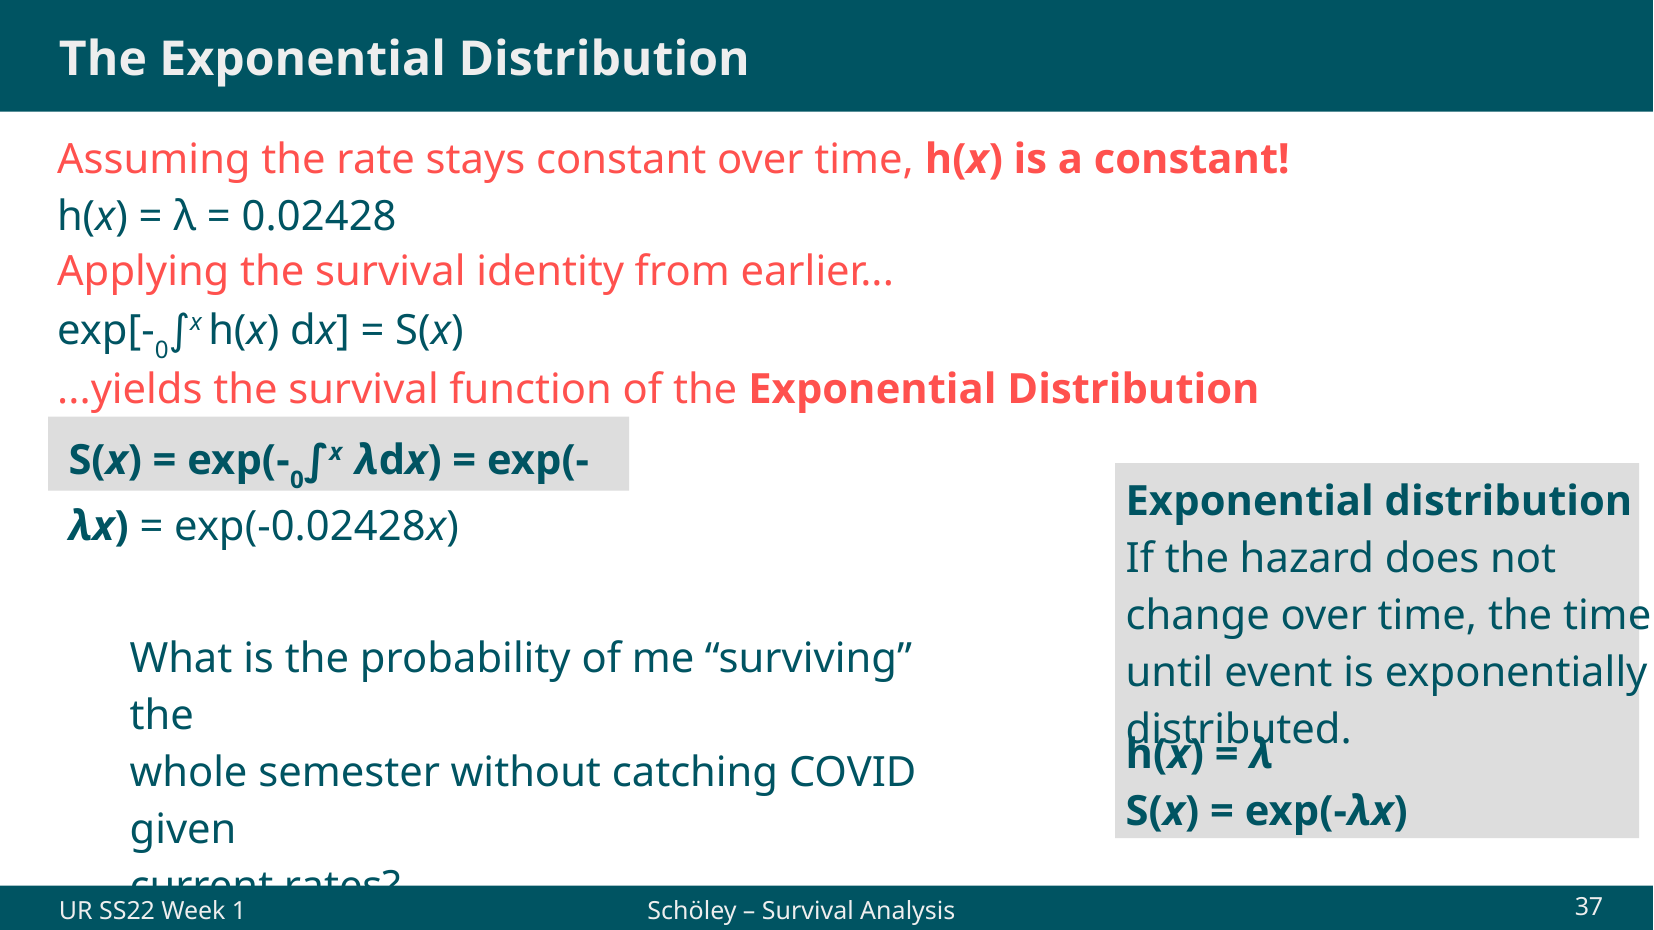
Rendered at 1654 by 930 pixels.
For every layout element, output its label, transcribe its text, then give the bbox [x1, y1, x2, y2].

text_box [1623, 684, 1640, 839]
text_box Exponential distribution If the hazard does not change over time, the time until event is exponentially distributed. [1110, 463, 1636, 724]
text_box Applying the survival identity from earlier... [42, 233, 920, 346]
text_box h(x) = λ S(x) = exp(-λx) [1110, 715, 1623, 839]
text_box exp[-0∫x h(x) dx] = S(x) [42, 346, 624, 351]
text_box What is the probability of me “surviving” the whole semester without catching COVID given current rates? [114, 620, 999, 783]
text_box Assuming the rate stays constant over time, h(x) is a constant! h(x) = λ = 0.02428 [42, 120, 1231, 381]
text_box [1636, 463, 1640, 607]
text_box [48, 473, 53, 491]
text_box S(x) = exp(-0∫x λdx) = exp(-λx) = exp(-0.02428x) [53, 465, 635, 545]
title The Exponential Distribution [58, 0, 1594, 117]
text_box ...yields the survival function of the Exponential Distribution [42, 351, 1175, 465]
text_box [1636, 629, 1640, 682]
